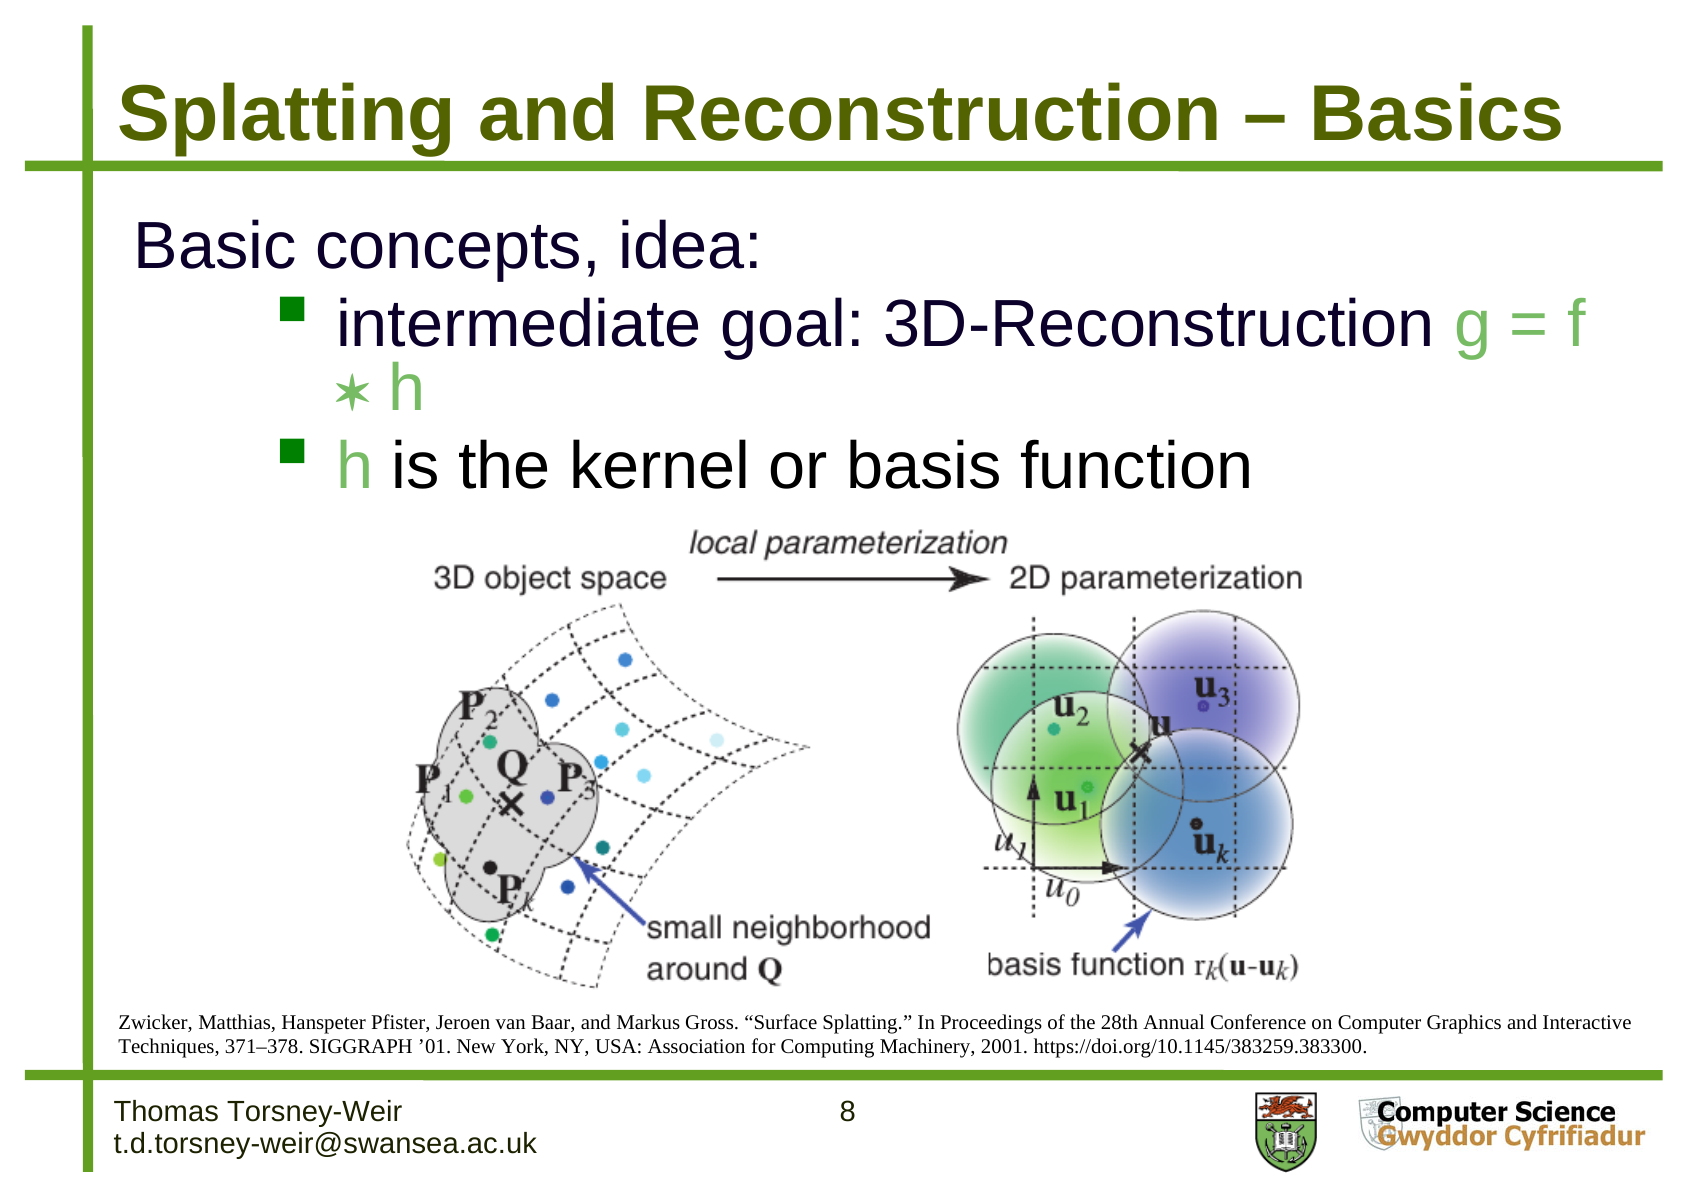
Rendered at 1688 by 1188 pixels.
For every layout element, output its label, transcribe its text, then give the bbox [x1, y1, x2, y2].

picture [381, 501, 1337, 1004]
list Basic concepts, idea: intermediate goal: 3D-Reconstruction g = f  h h is the kernel or basis function [117, 209, 1624, 1003]
picture [1240, 1092, 1654, 1173]
title Splatting and Reconstruction – Basics [101, 29, 1666, 166]
text_box Zwicker, Matthias, Hanspeter Pfister, Jeroen van Baar, and Markus Gross. “Surface Splatting.” In Proceedings of the 28th Annual Conference on Computer Graphics and Interactive Techniques, 371–378. SIGGRAPH ’01. New York, NY, USA: Association for Computing Machinery, 2001. https://doi.org/10.1145/383259.383300. [103, 1003, 1654, 1066]
